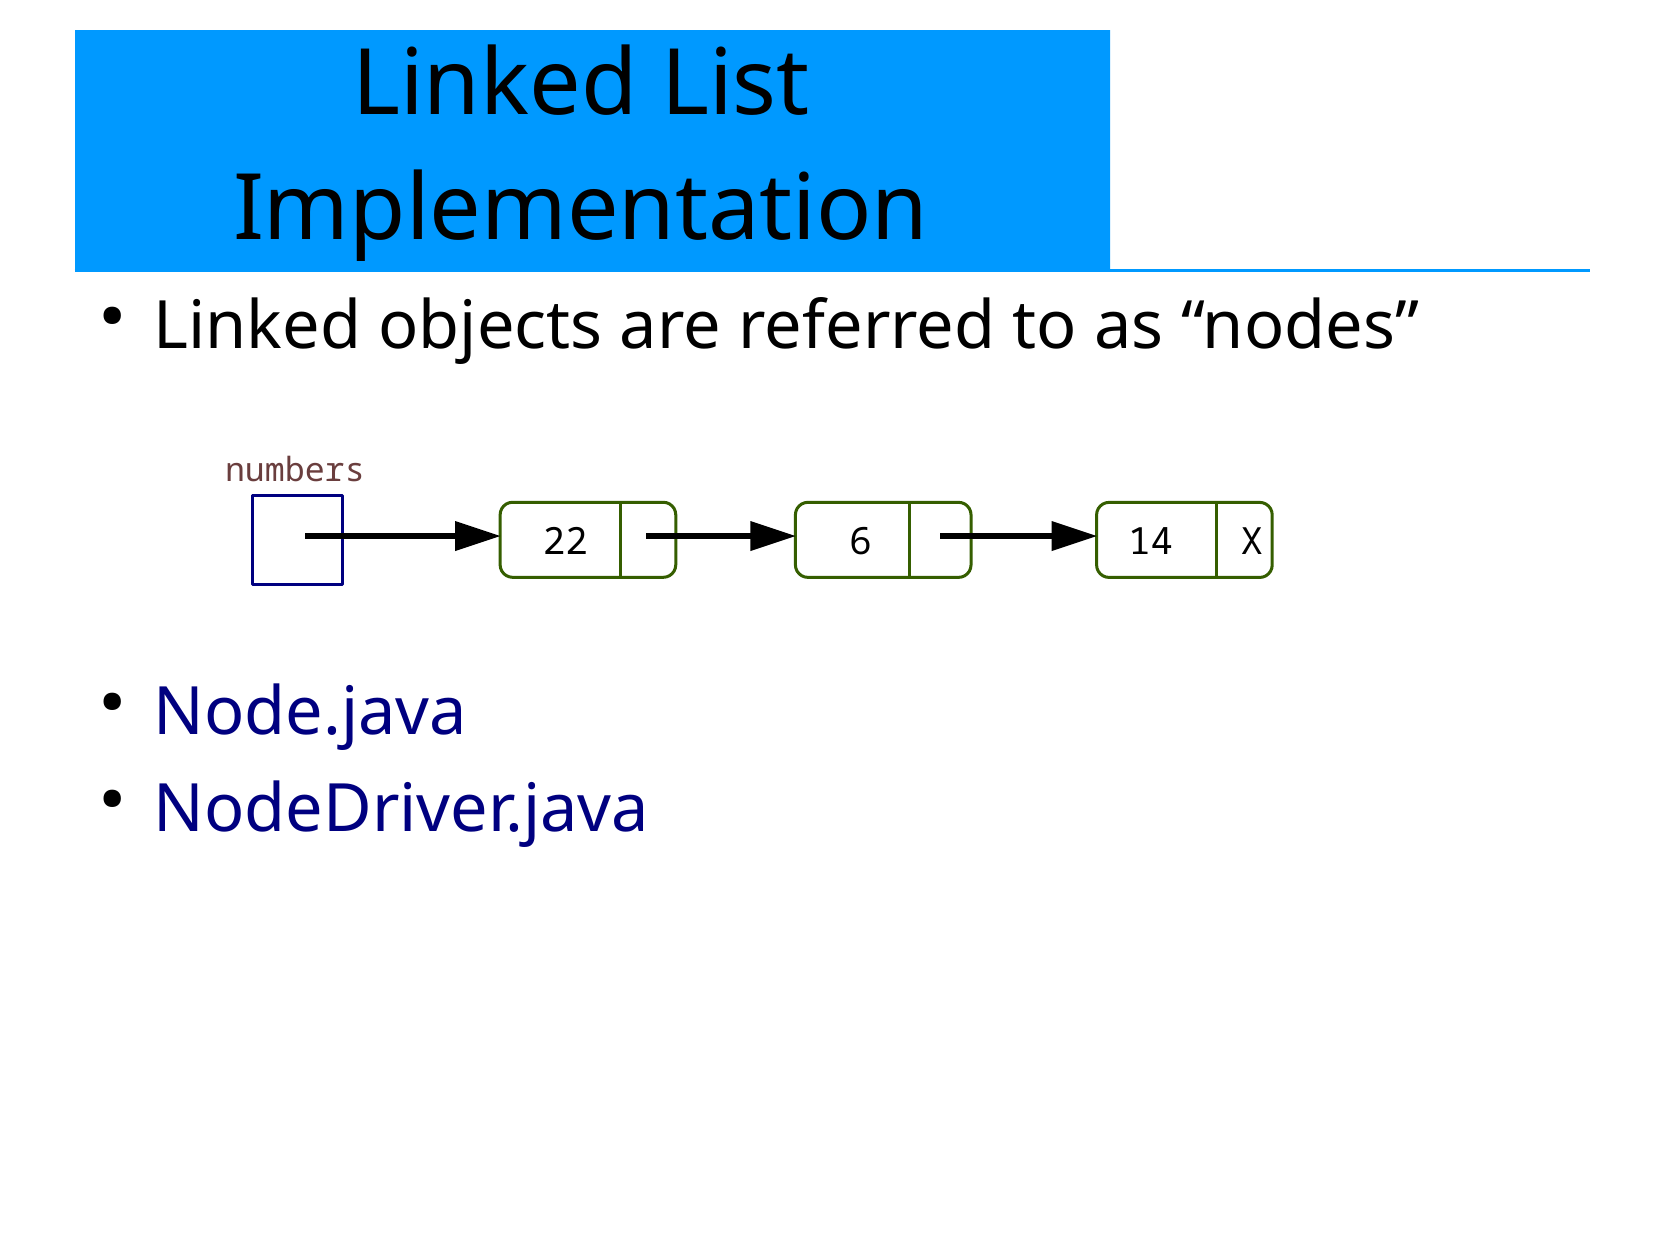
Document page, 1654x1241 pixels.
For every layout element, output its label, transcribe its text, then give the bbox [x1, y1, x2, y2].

text_box numbers [210, 439, 381, 493]
list Linked objects are referred to as “nodes” Node.java NodeDriver.java [82, 290, 1571, 1010]
text_box 6 [795, 502, 972, 578]
text_box 14 X [1096, 502, 1273, 578]
text_box [252, 495, 343, 585]
text_box 22 [500, 502, 676, 578]
title Linked List Implementation [82, 6, 1081, 276]
